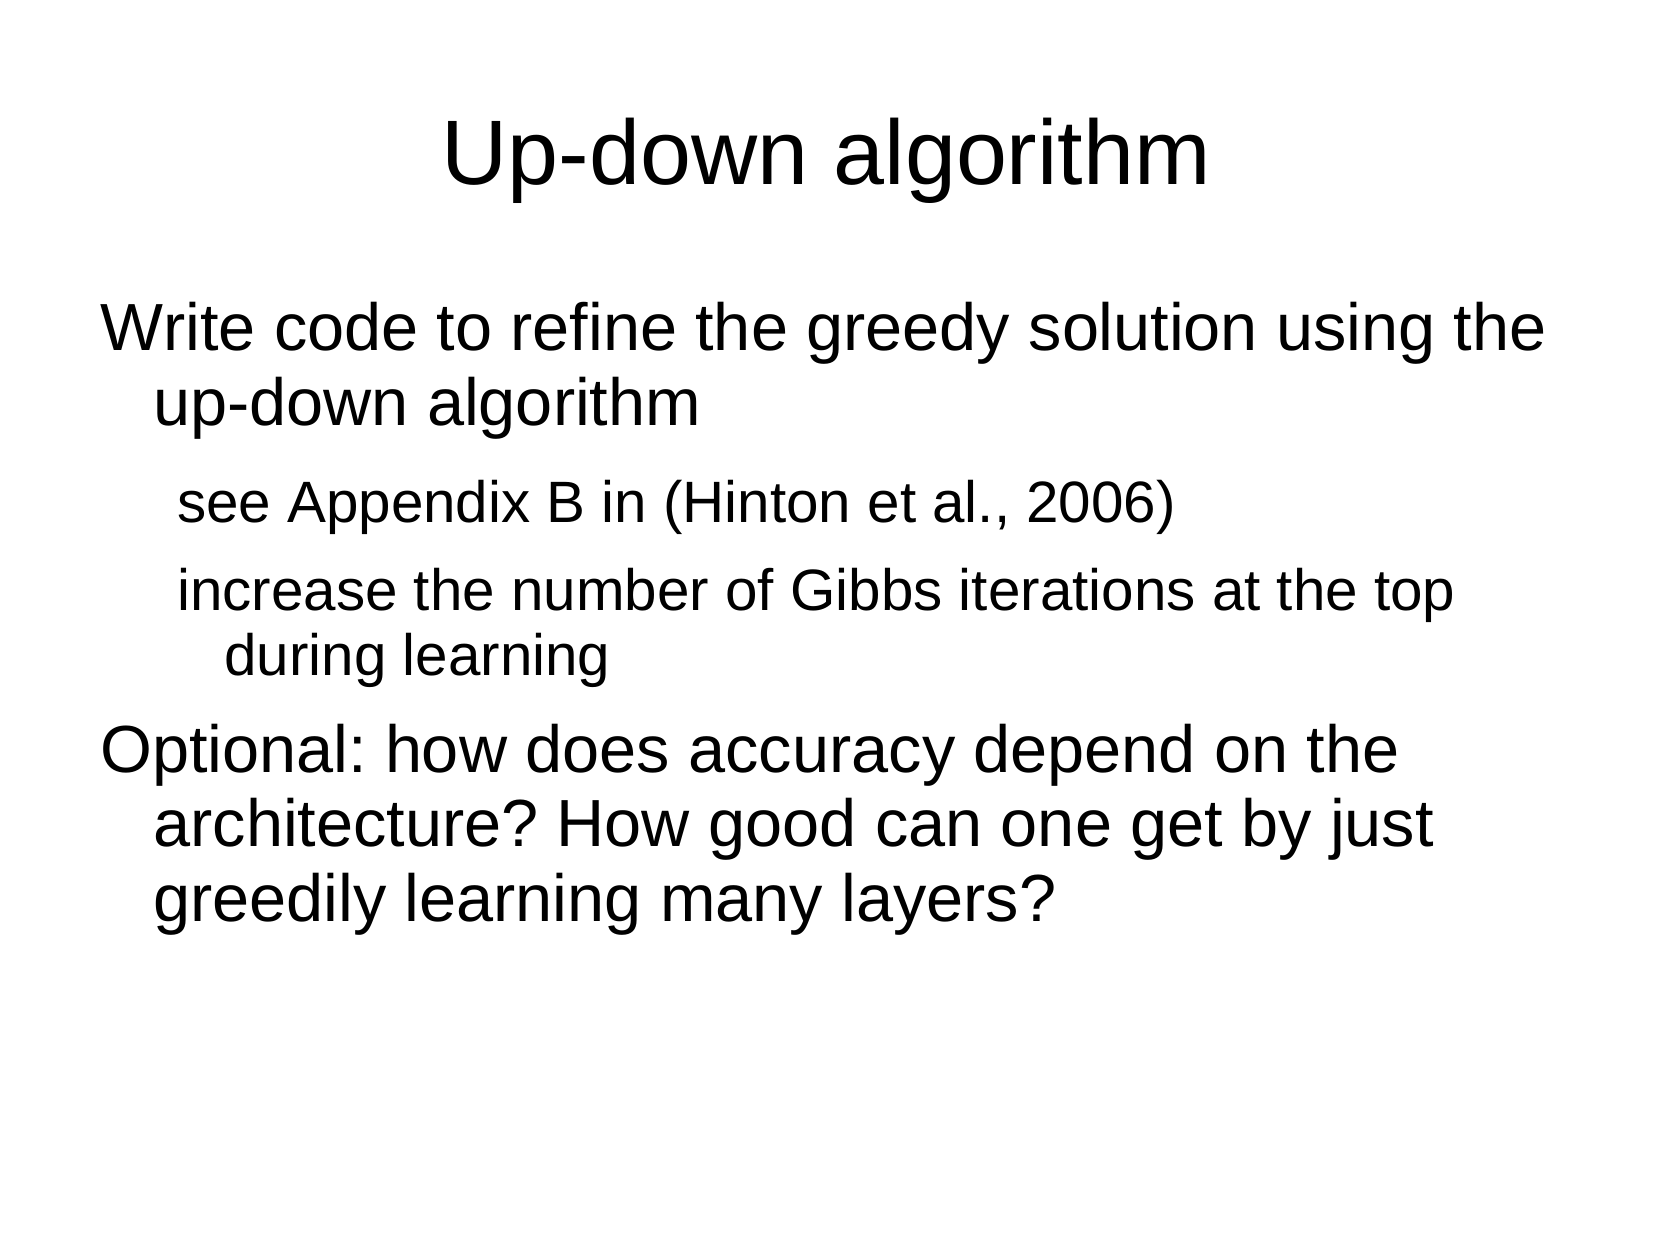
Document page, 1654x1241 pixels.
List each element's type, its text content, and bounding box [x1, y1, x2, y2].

title Up-down algorithm [82, 49, 1571, 257]
list Write code to refine the greedy solution using the up-down algorithm see Appendix B in (Hinton et al., 2006) increase the number of Gibbs iterations at the top during learning Optional: how does accuracy depend on the architecture? How good can one get by just greedily learning many layers? [82, 290, 1571, 1109]
